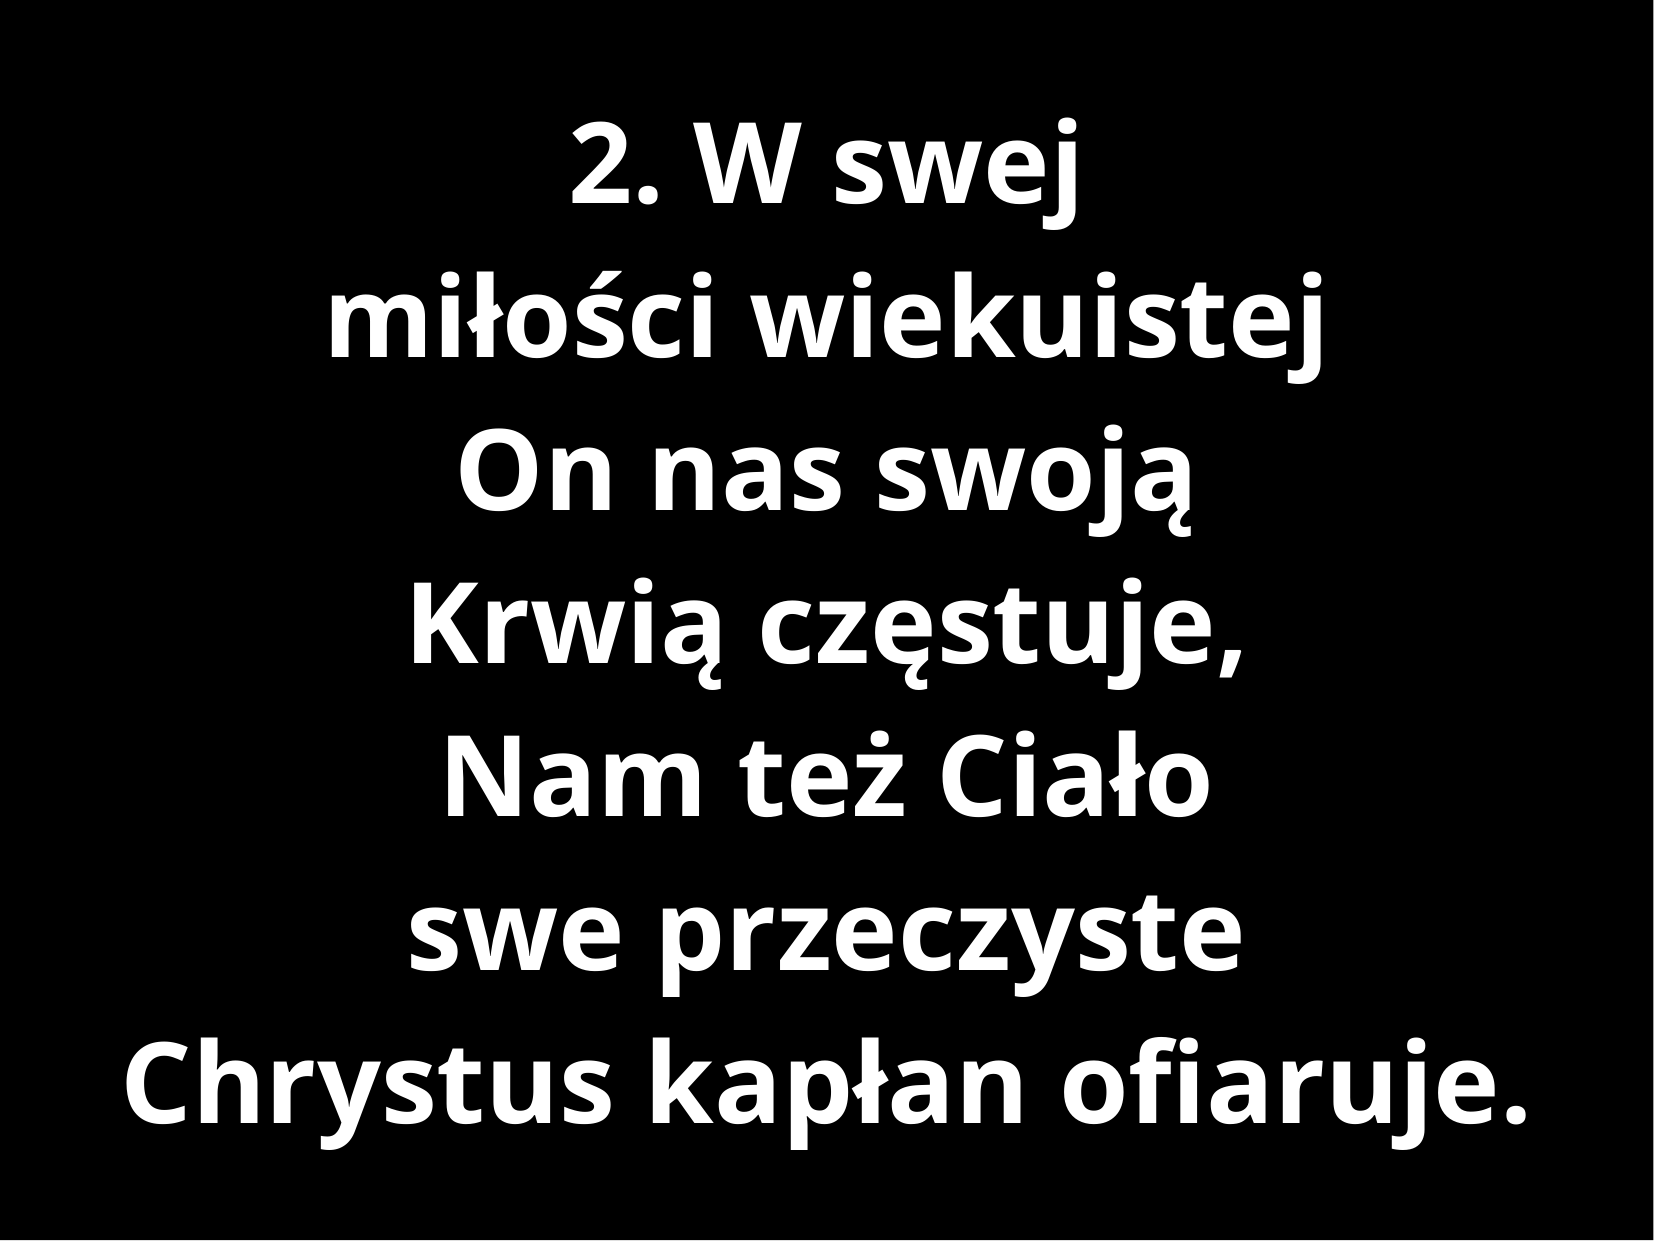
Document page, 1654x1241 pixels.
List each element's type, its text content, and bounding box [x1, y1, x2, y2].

title 2. W swej miłości wiekuistej On nas swoją Krwią częstuje, Nam też Ciało swe przeczyste Chrystus kapłan ofiaruje. [0, 0, 1654, 1241]
